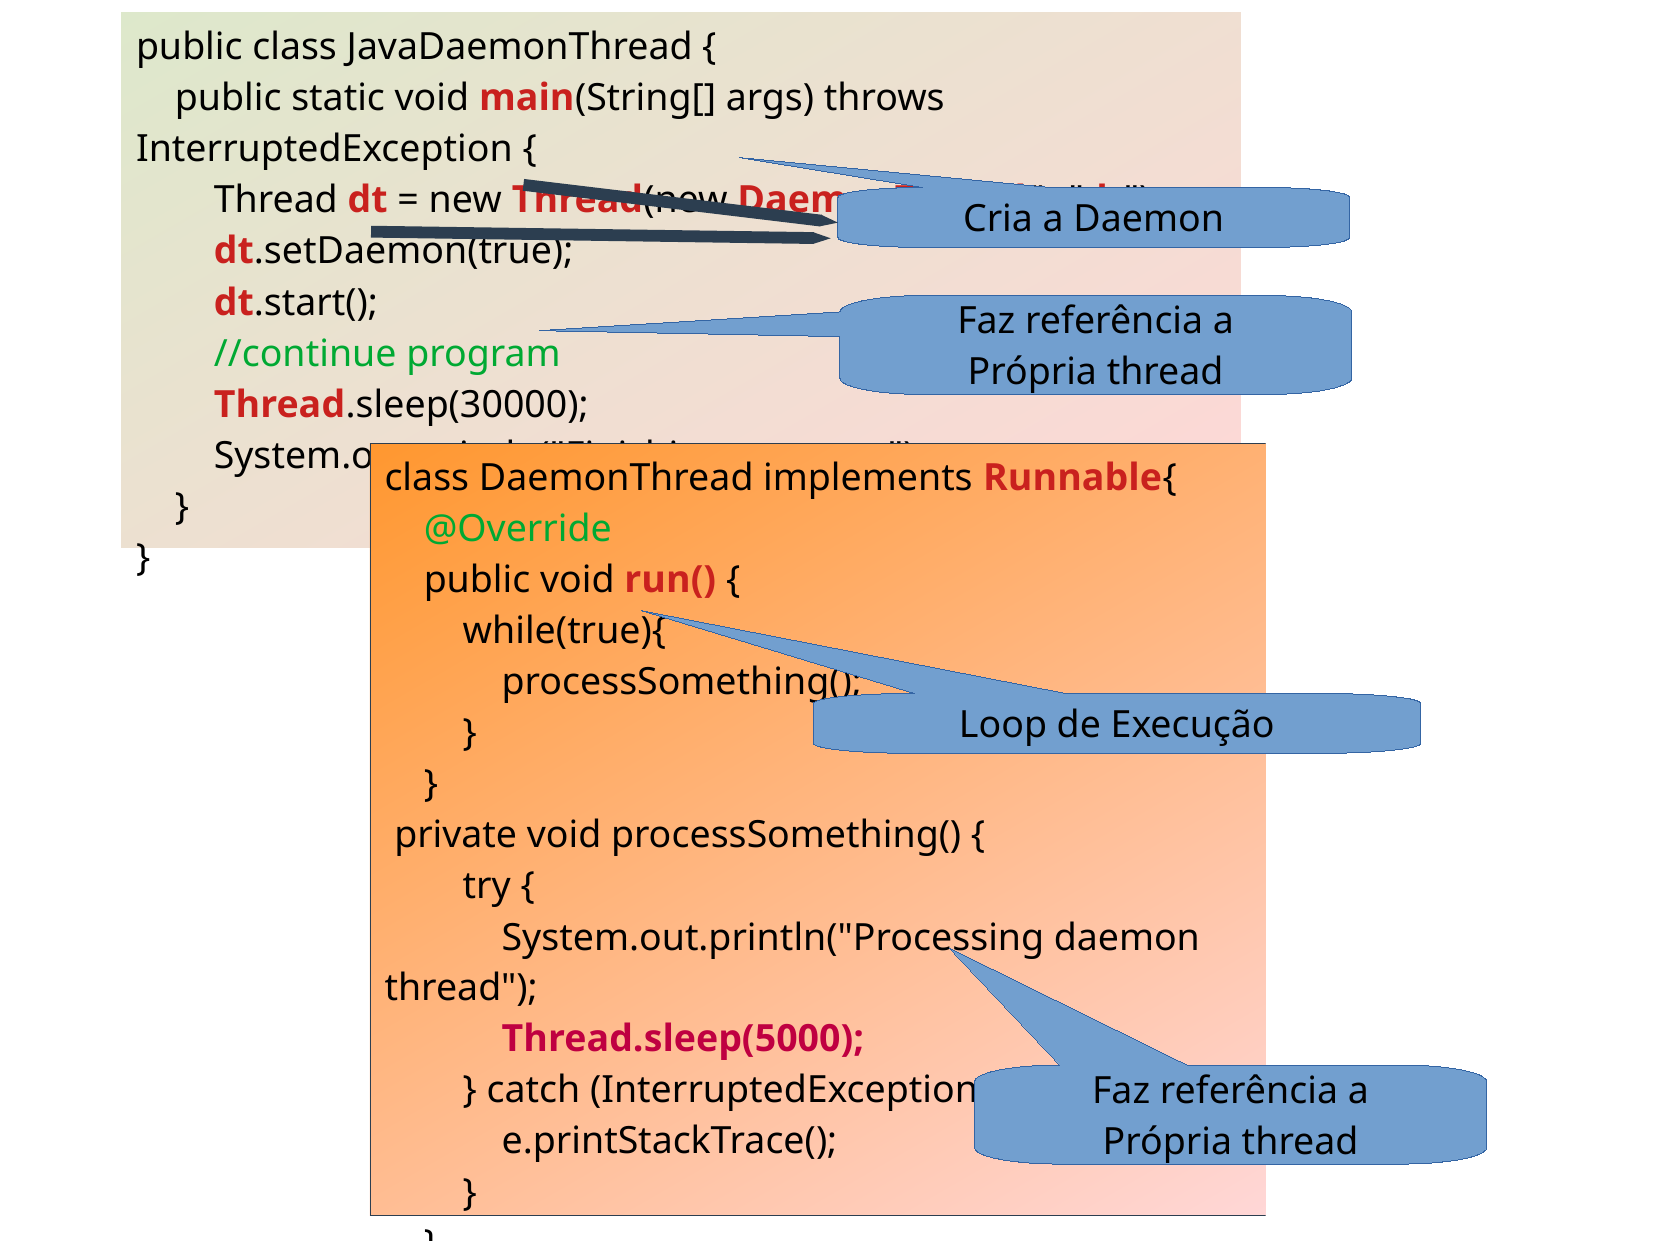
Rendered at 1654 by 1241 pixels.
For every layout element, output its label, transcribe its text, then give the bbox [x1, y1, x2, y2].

text_box Faz referência a Própria thread [949, 948, 1487, 1165]
text_box public class JavaDaemonThread { public static void main(String[] args) throws InterruptedException { Thread dt = new Thread(new DaemonThread(), "dt"); dt.setDaemon(true); dt.start(); //continue program Thread.sleep(30000); System.out.println("Finishing program"); } } [121, 12, 1241, 548]
text_box Cria a Daemon [739, 157, 1350, 248]
text_box Faz referência a Própria thread [539, 295, 1352, 395]
text_box Loop de Execução [641, 610, 1421, 754]
text_box class DaemonThread implements Runnable{ @Override public void run() { while(true){ processSomething(); } } private void processSomething() { try { System.out.println("Processing daemon thread"); Thread.sleep(5000); } catch (InterruptedException e) { e.printStackTrace(); } } } [369, 443, 1266, 1216]
